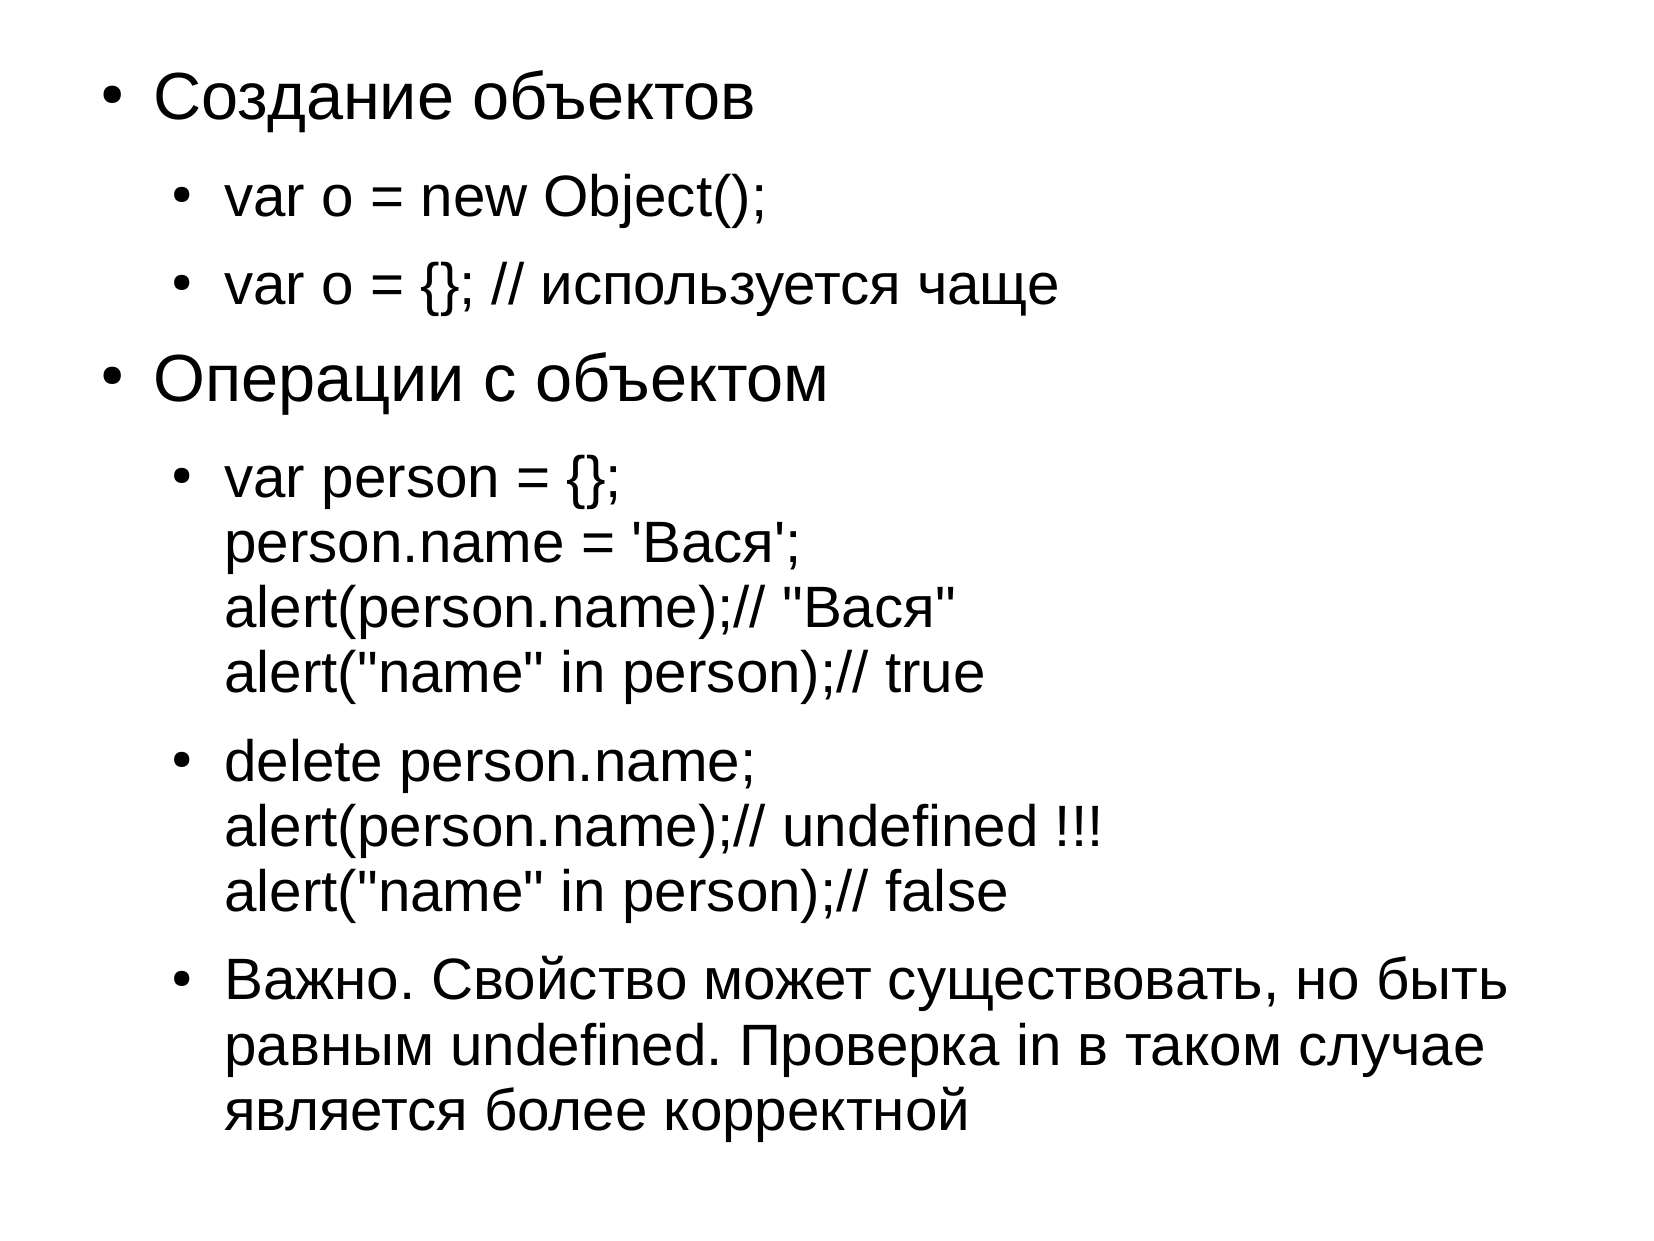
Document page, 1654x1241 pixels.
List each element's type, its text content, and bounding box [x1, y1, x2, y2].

list Создание объектов var o = new Object(); var o = {}; // используется чаще Операции с объектом var person = {}; person.name = 'Вася'; alert(person.name);// "Вася" alert("name" in person);// true delete person.name; alert(person.name);// undefined !!! alert("name" in person);// false Важно. Свойство может существовать, но быть равным undefined. Проверка in в таком случае является более корректной [82, 59, 1571, 1140]
